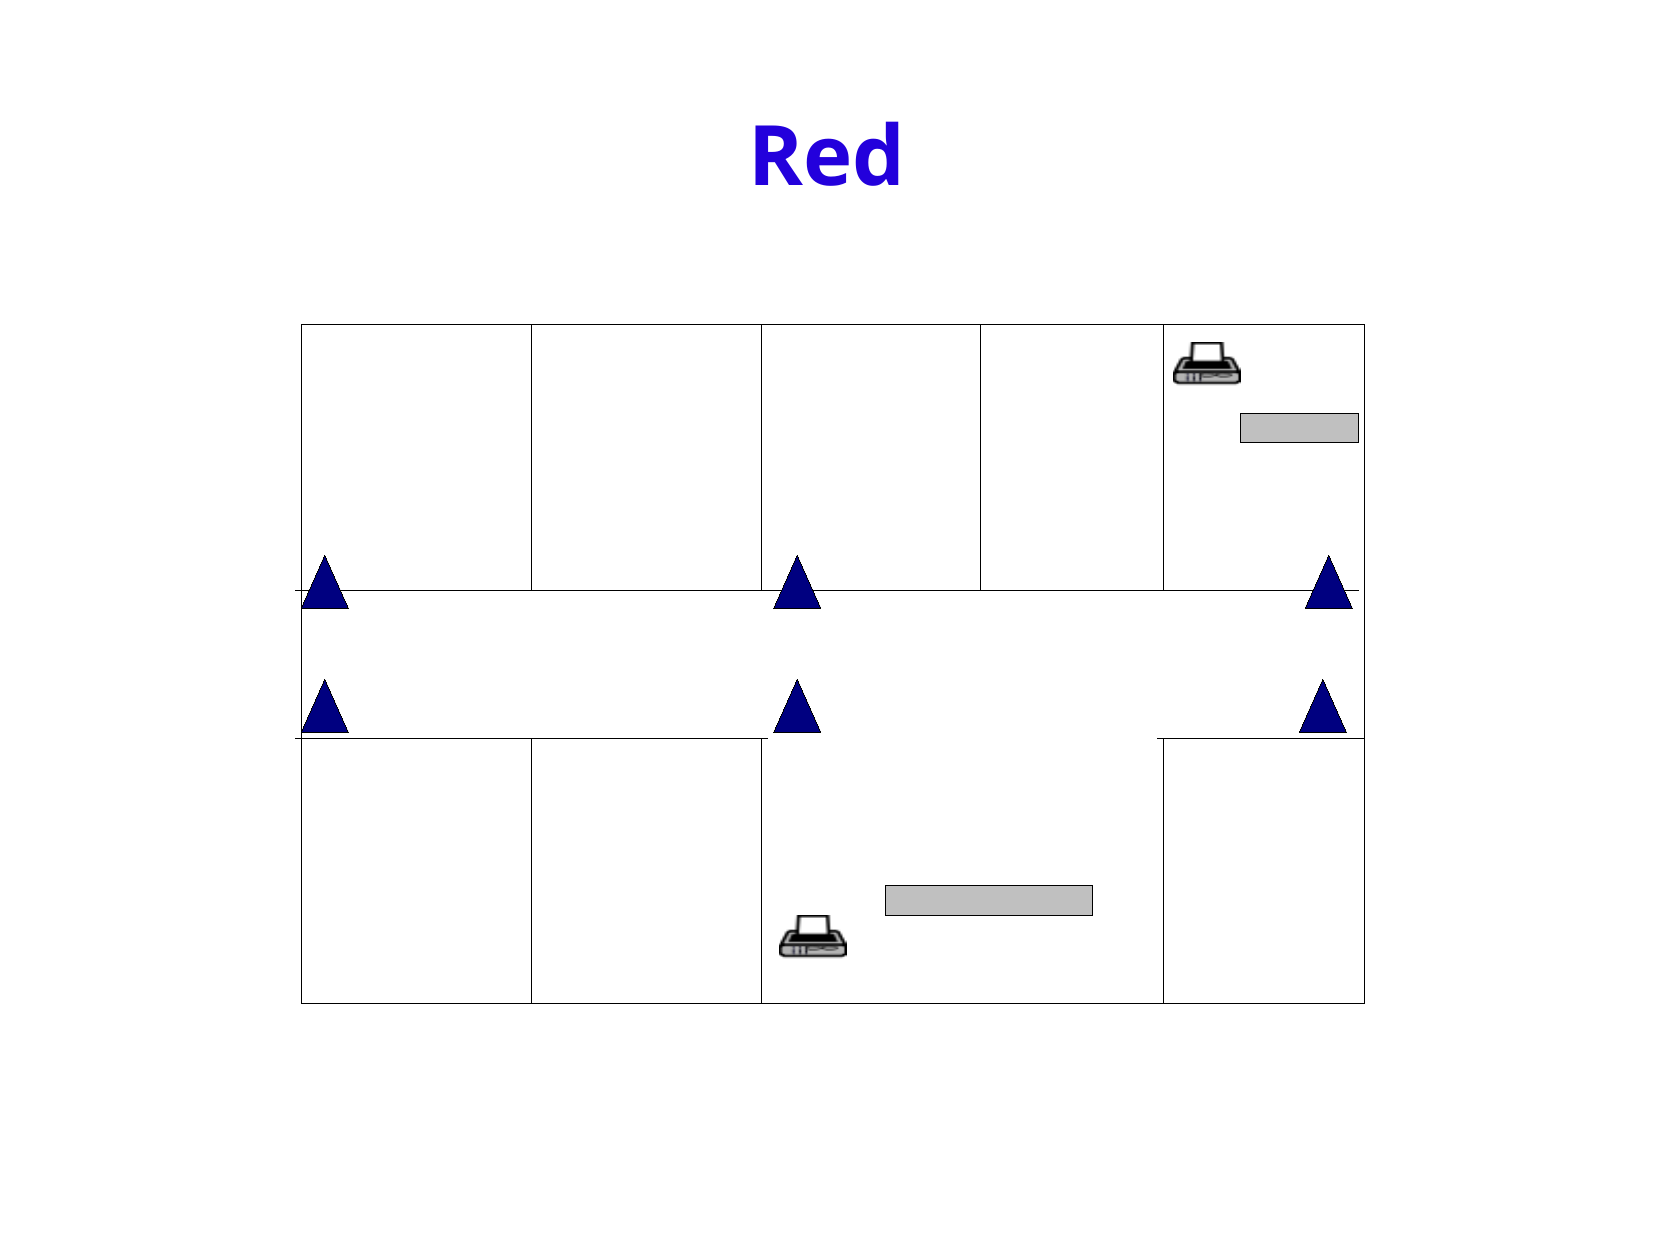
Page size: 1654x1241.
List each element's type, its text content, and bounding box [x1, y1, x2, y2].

text_box [773, 679, 821, 733]
title Red [82, 49, 1571, 257]
text_box [773, 555, 821, 609]
list [82, 290, 1571, 1109]
text_box [1305, 555, 1353, 609]
text_box [301, 555, 349, 609]
text_box [885, 885, 1093, 916]
text_box [1240, 413, 1359, 443]
text_box [301, 679, 349, 733]
picture [779, 915, 847, 987]
text_box [1299, 679, 1347, 733]
picture [1173, 342, 1241, 414]
